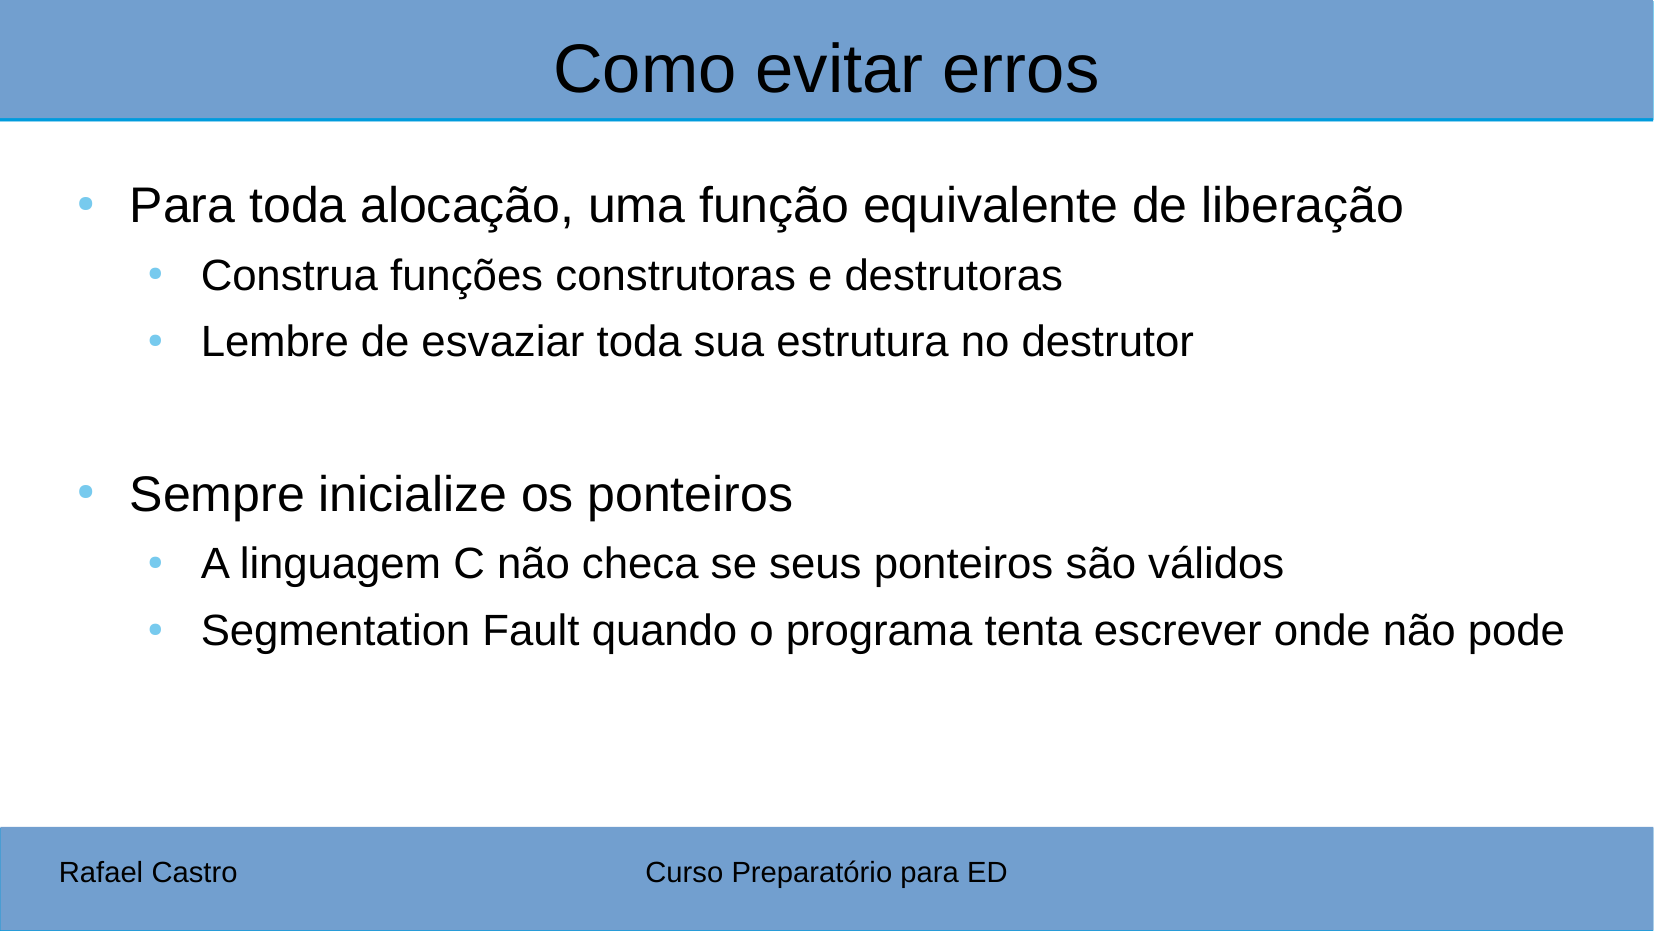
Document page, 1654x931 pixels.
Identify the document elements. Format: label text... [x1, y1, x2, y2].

list Para toda alocação, uma função equivalente de liberação Construa funções construtoras e destrutoras Lembre de esvaziar toda sua estrutura no destrutor Sempre inicialize os ponteiros A linguagem C não checa se seus ponteiros são válidos Segmentation Fault quando o programa tenta escrever onde não pode [59, 177, 1595, 768]
title Como evitar erros [59, 29, 1595, 108]
